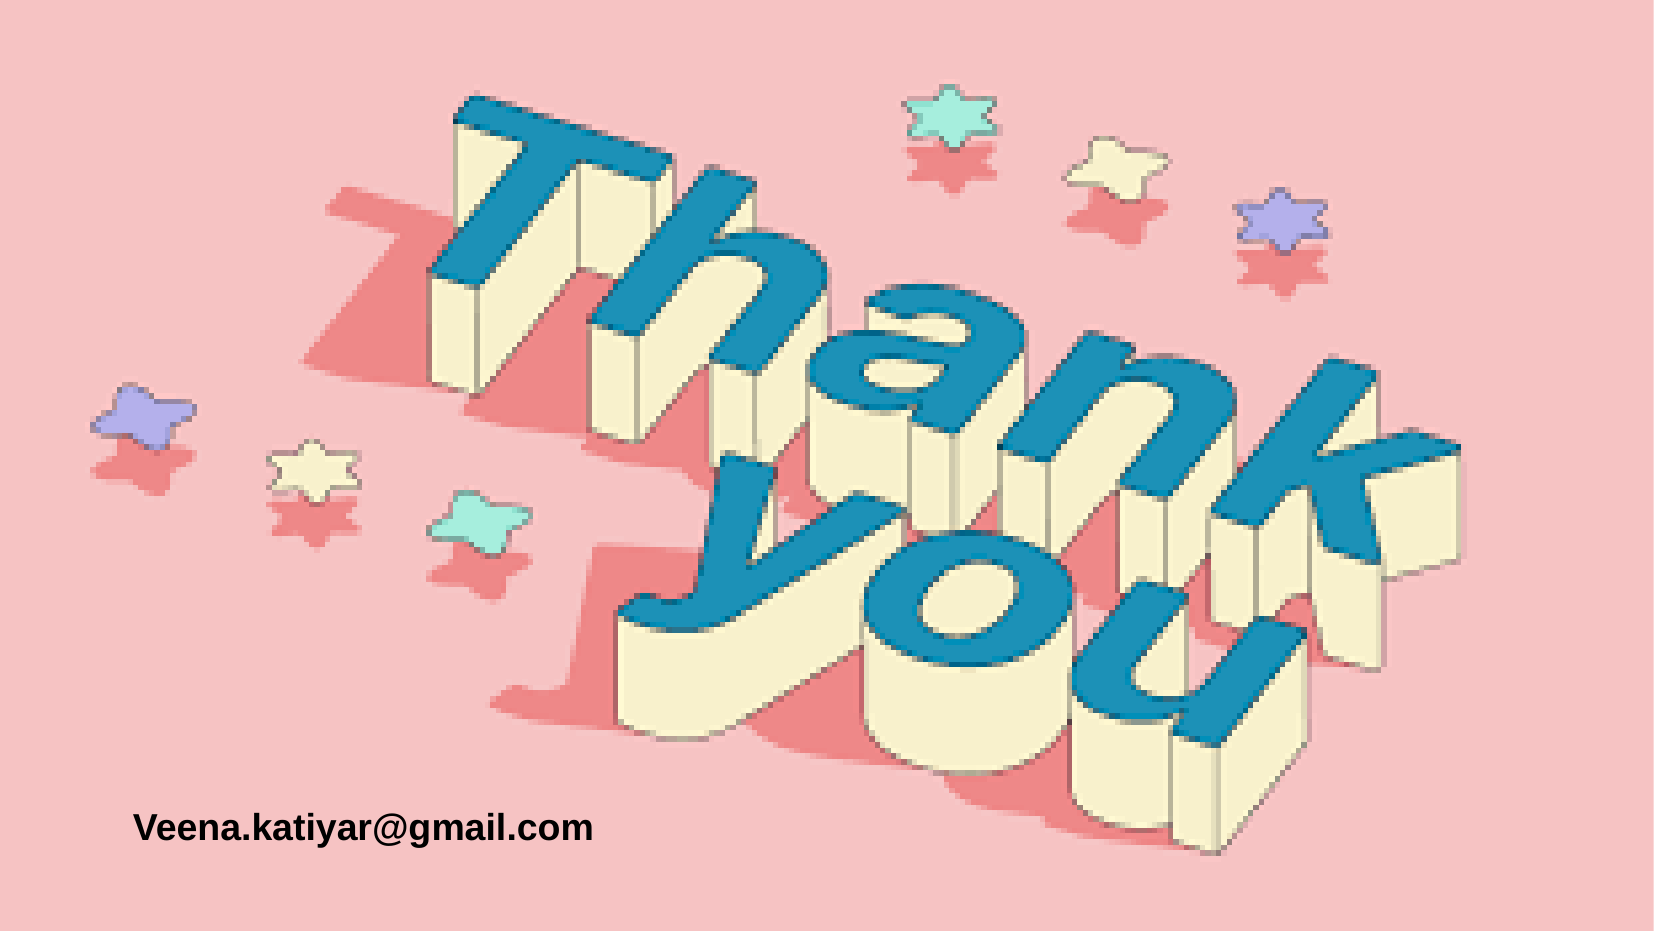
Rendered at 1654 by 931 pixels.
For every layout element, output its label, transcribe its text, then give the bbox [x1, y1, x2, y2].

text_box Veena.katiyar@gmail.com [118, 799, 827, 857]
picture [0, 0, 1654, 931]
